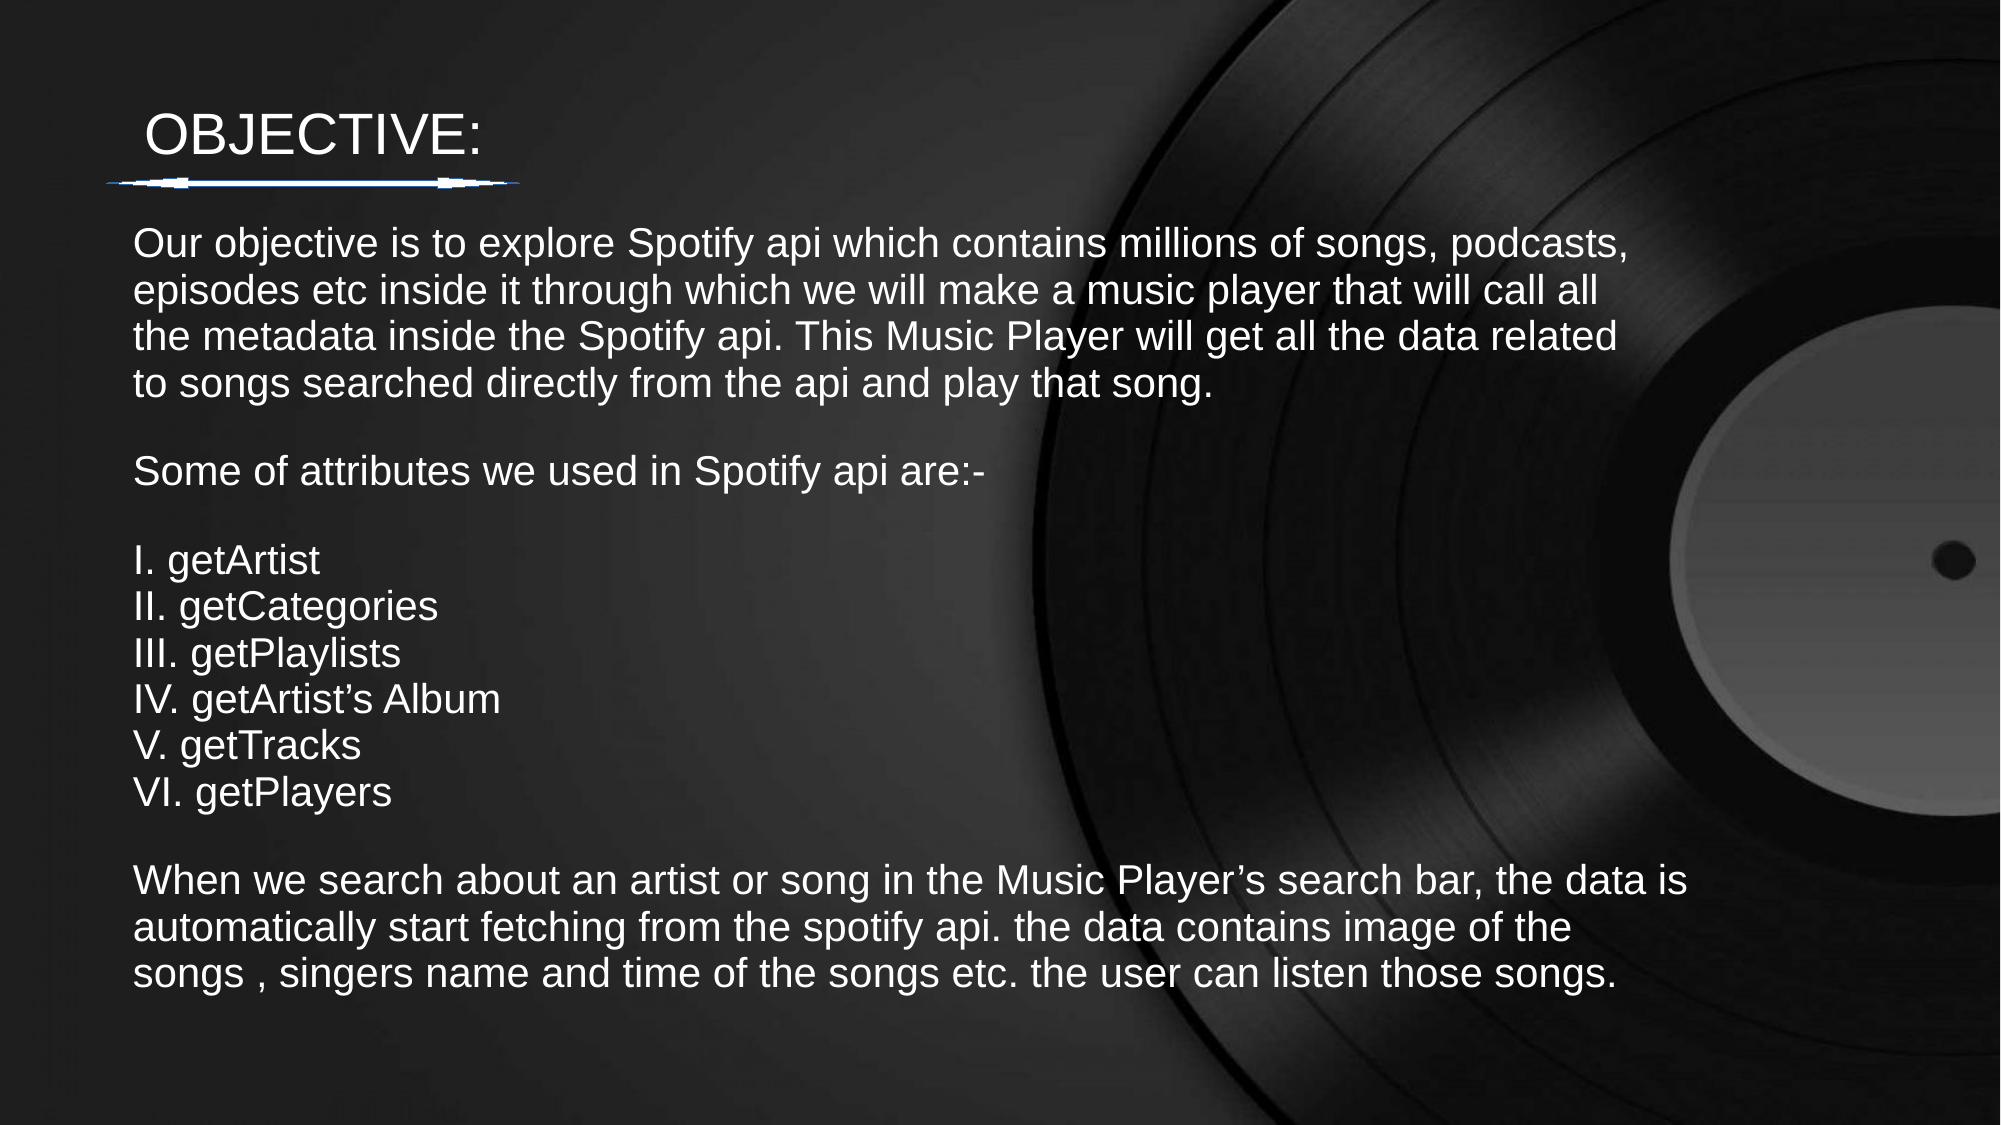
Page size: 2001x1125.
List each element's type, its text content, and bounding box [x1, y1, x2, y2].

text_box Our objective is to explore Spotify api which contains millions of songs, podcasts, episodes etc inside it through which we will make a music player that will call all the metadata inside the Spotify api. This Music Player will get all the data related to songs searched directly from the api and play that song. Some of attributes we used in Spotify api are:- I. getArtist II. getCategories III. getPlaylists IV. getArtist’s Album V. getTracks VI. getPlayers When we search about an artist or song in the Music Player’s search bar, the data is automatically start fetching from the spotify api. the data contains image of the songs , singers name and time of the songs etc. the user can listen those songs. [118, 212, 1855, 1005]
picture [0, 0, 2001, 1125]
text_box OBJECTIVE: [129, 94, 1512, 175]
text_box [106, 177, 520, 189]
